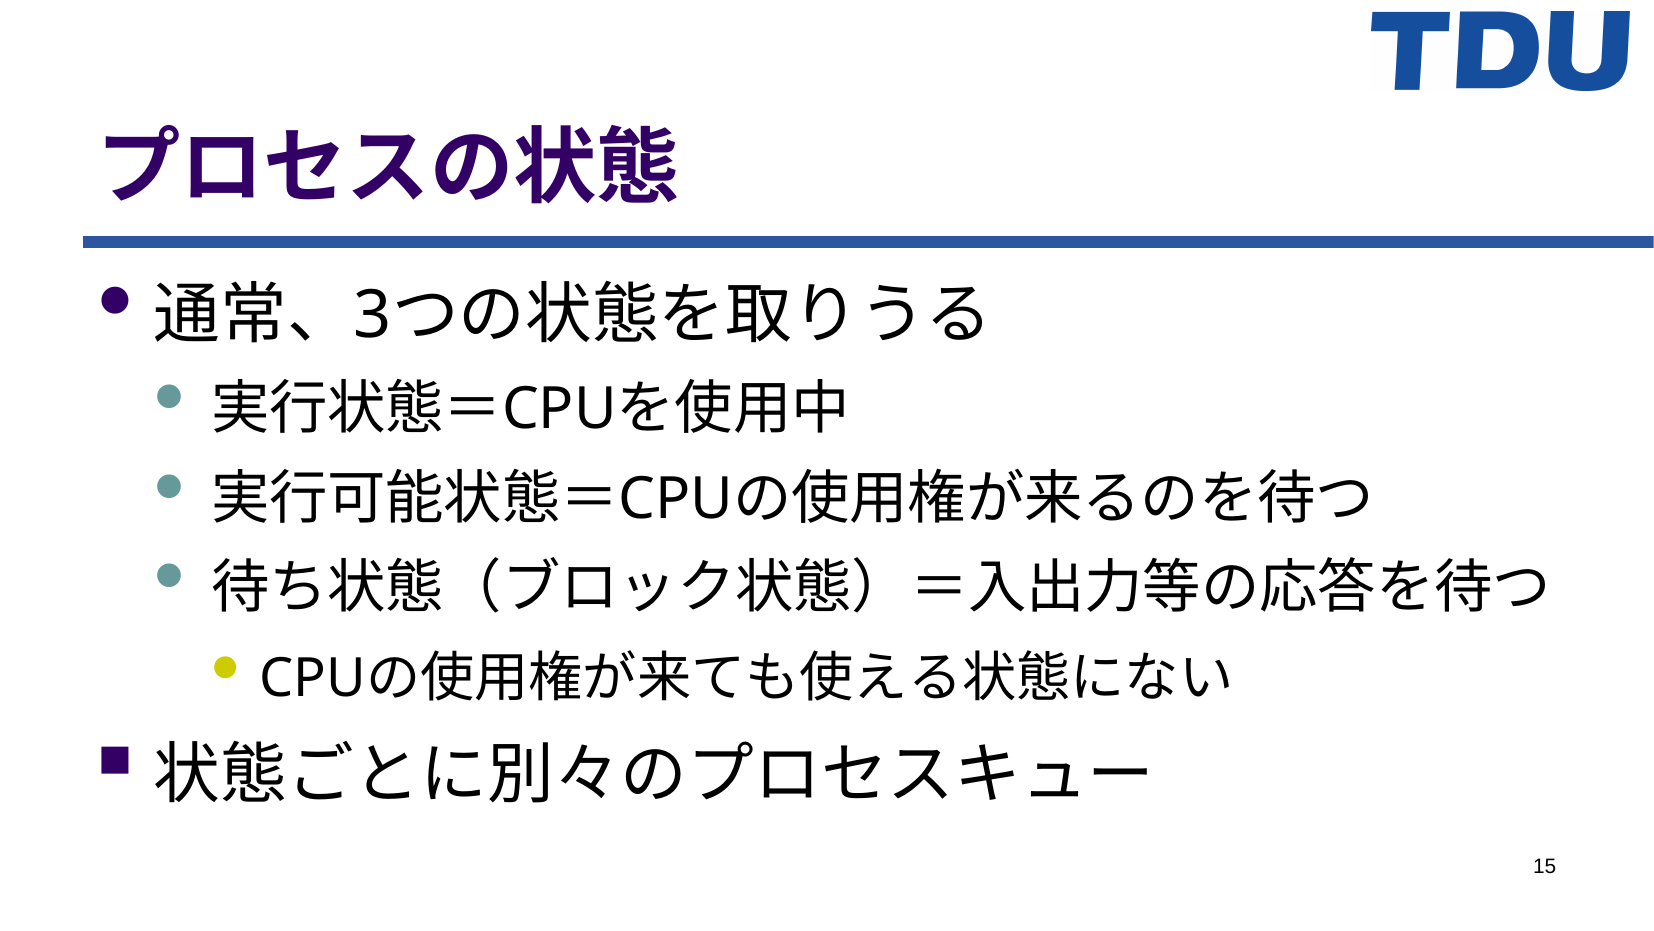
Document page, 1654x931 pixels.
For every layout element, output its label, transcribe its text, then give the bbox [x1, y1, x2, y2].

list 通常、3つの状態を取りうる 実行状態＝CPUを使用中 実行可能状態＝CPUの使用権が来るのを待つ 待ち状態（ブロック状態）＝入出力等の応答を待つ CPUの使用権が来ても使える状態にない 状態ごとに別々のプロセスキュー [82, 259, 1571, 807]
title プロセスの状態 [82, 51, 1571, 228]
picture [1371, 11, 1630, 91]
